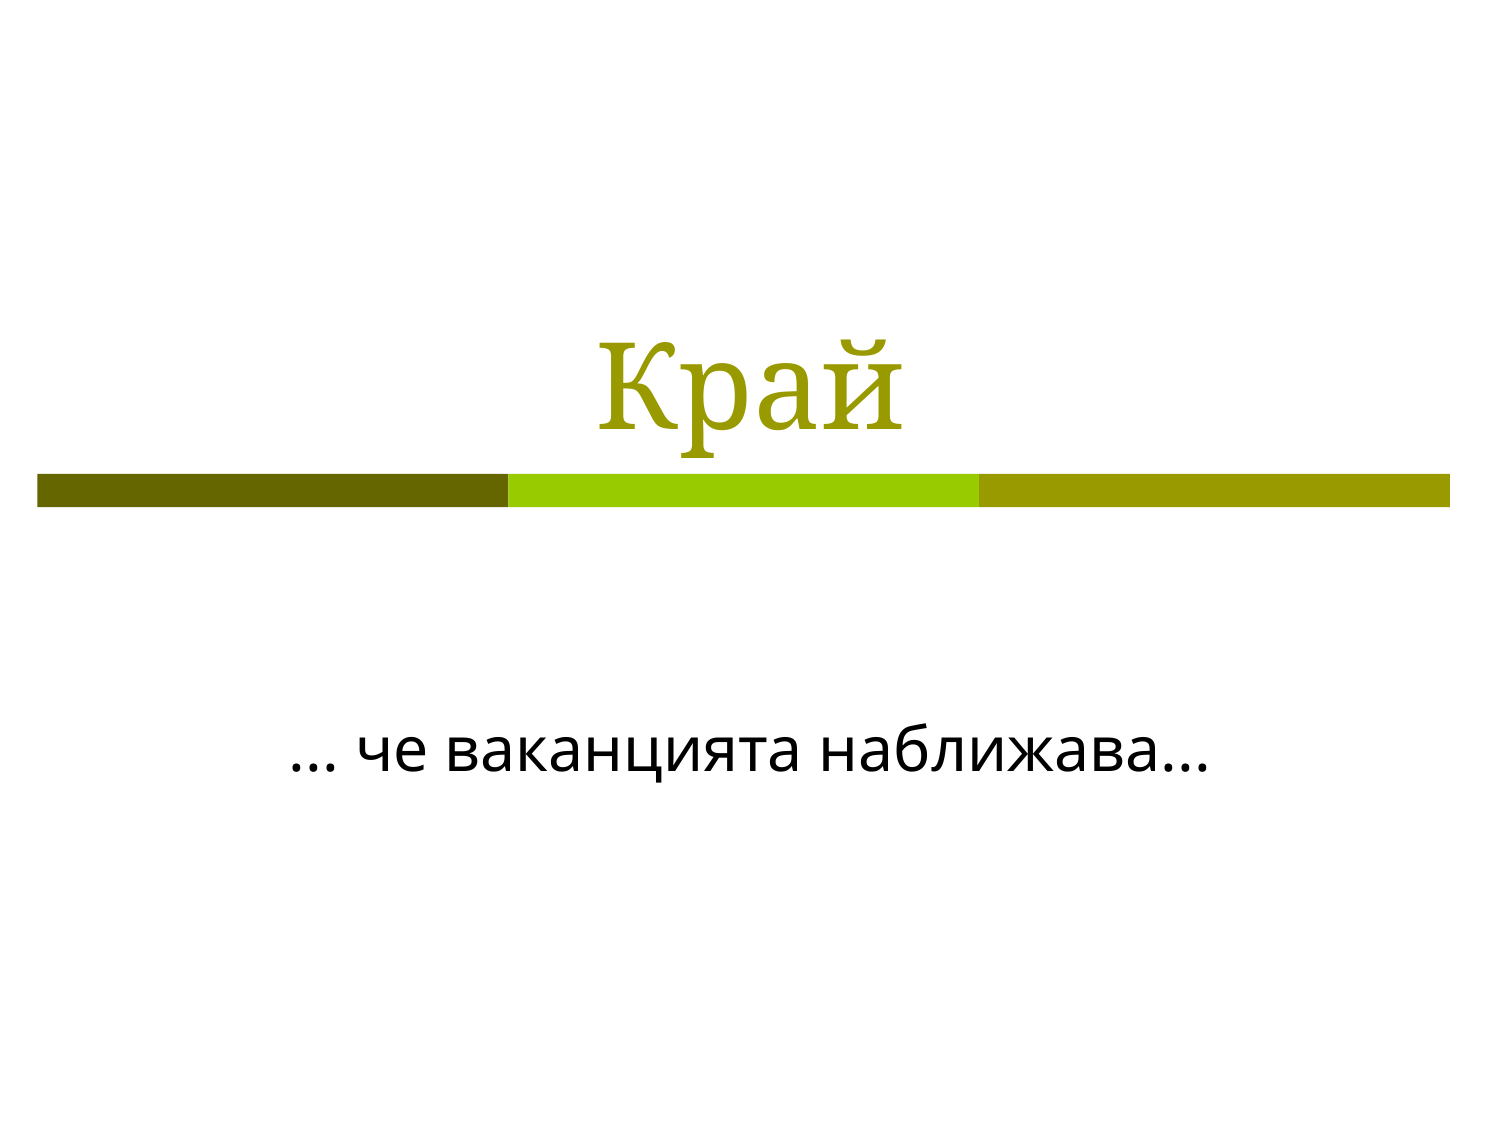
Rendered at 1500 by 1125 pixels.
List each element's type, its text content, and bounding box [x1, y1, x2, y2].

subtitle ... че ваканцията наближава... [225, 565, 1276, 929]
title Край [112, 112, 1388, 462]
